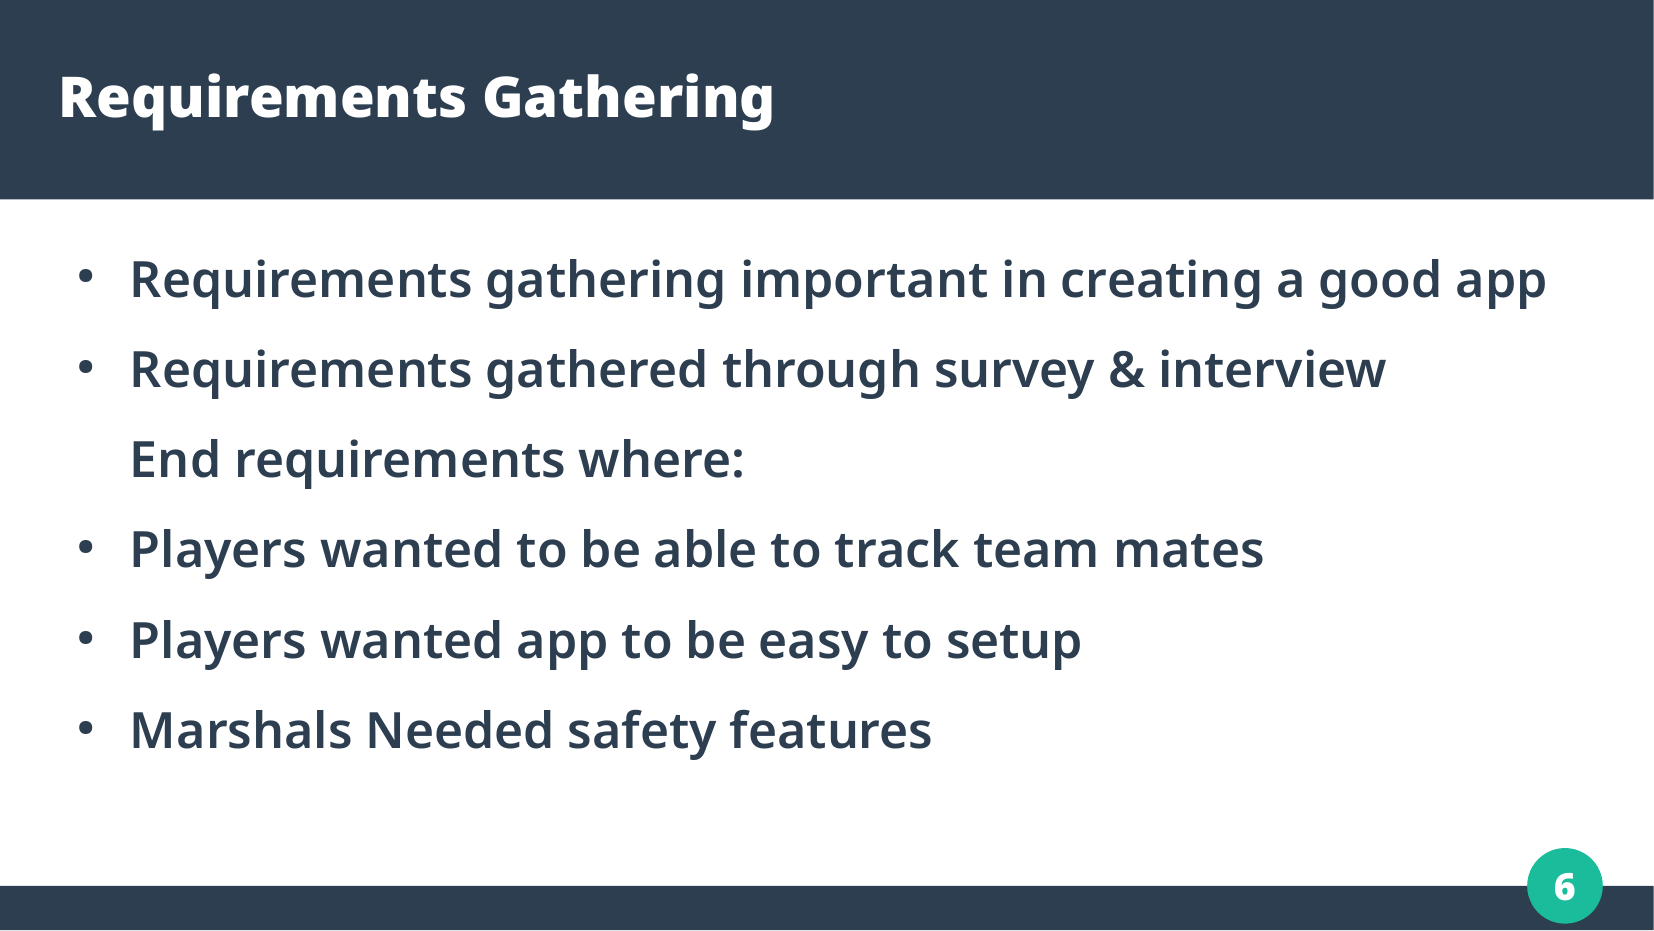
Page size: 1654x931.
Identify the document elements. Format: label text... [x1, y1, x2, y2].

title Requirements Gathering [59, 37, 1595, 156]
list Requirements gathering important in creating a good app Requirements gathered through survey & interview End requirements where: Players wanted to be able to track team mates Players wanted app to be easy to setup Marshals Needed safety features [59, 243, 1595, 864]
